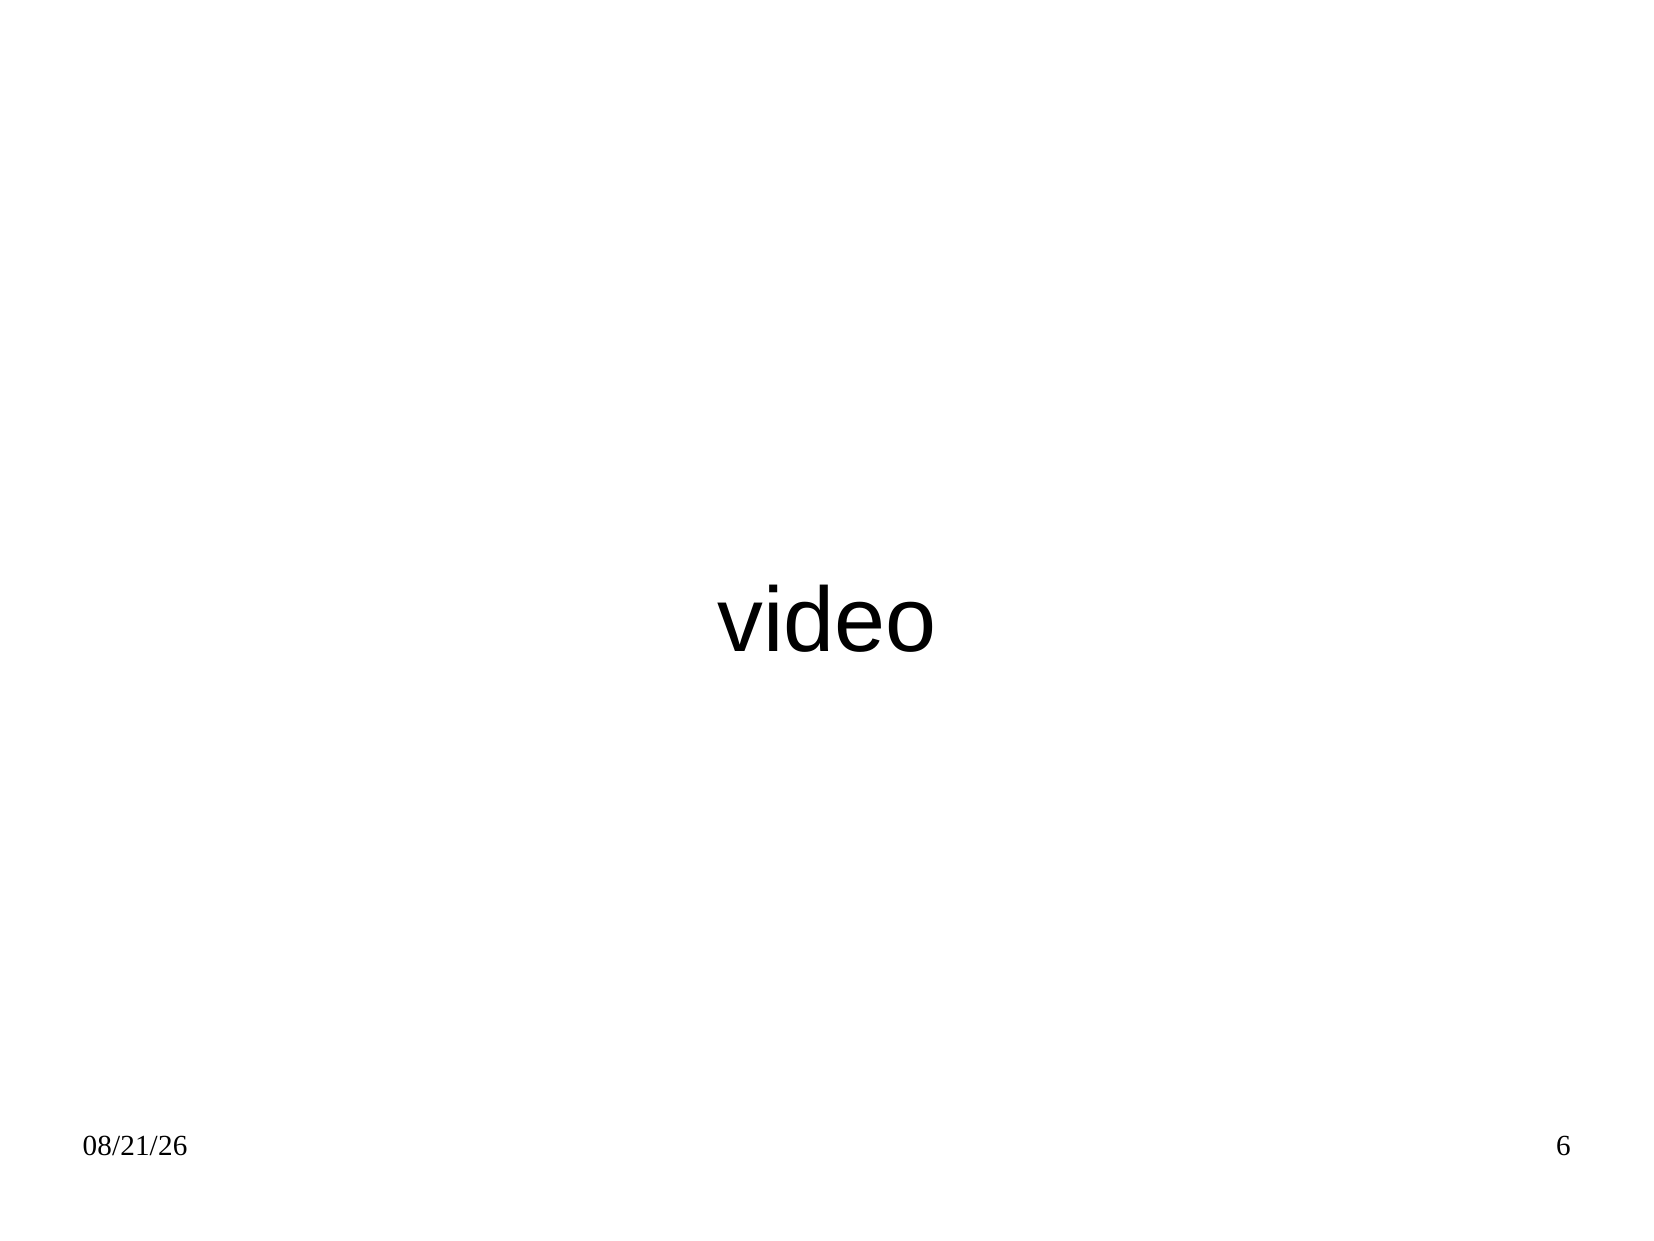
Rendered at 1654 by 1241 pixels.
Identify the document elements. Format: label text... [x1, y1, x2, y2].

title video [82, 515, 1571, 724]
